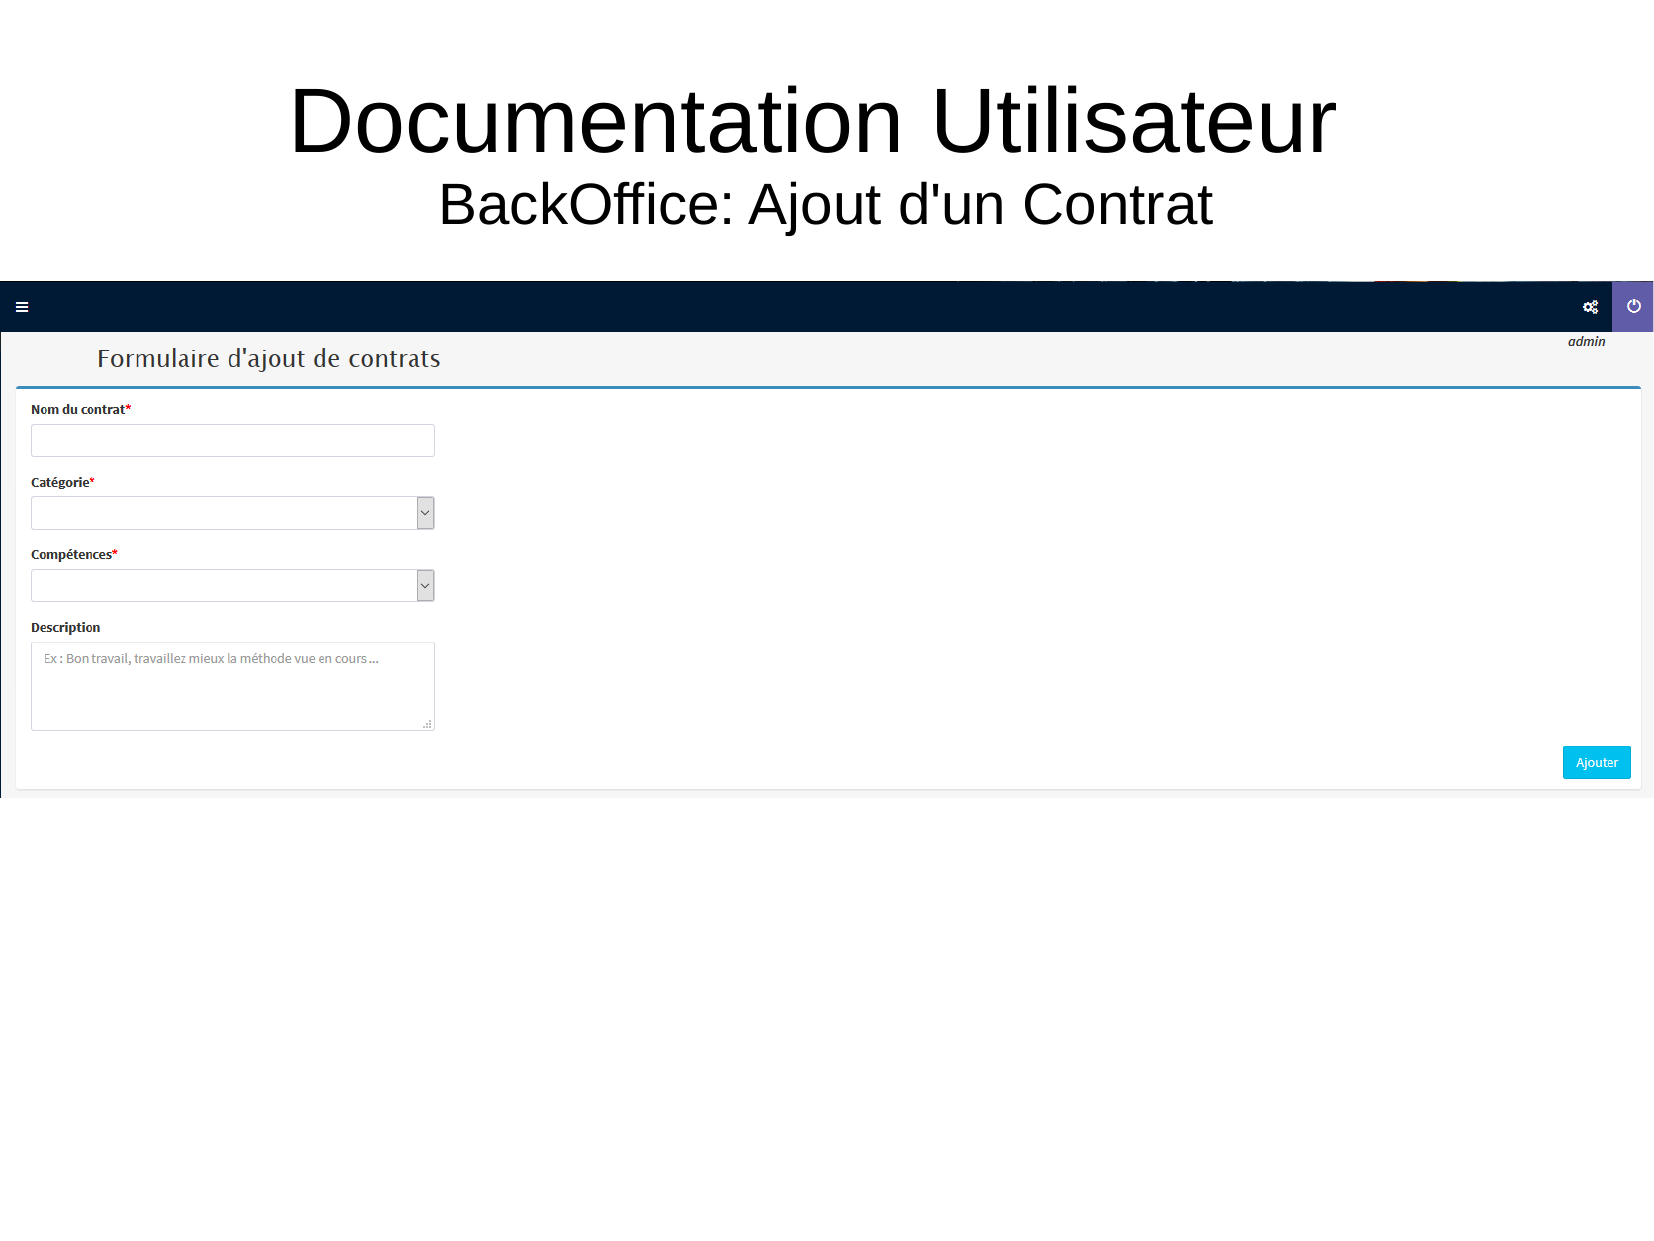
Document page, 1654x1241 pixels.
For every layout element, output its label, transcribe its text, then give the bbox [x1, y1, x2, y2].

picture [0, 281, 1654, 798]
title Documentation Utilisateur BackOffice: Ajout d'un Contrat [82, 49, 1571, 257]
